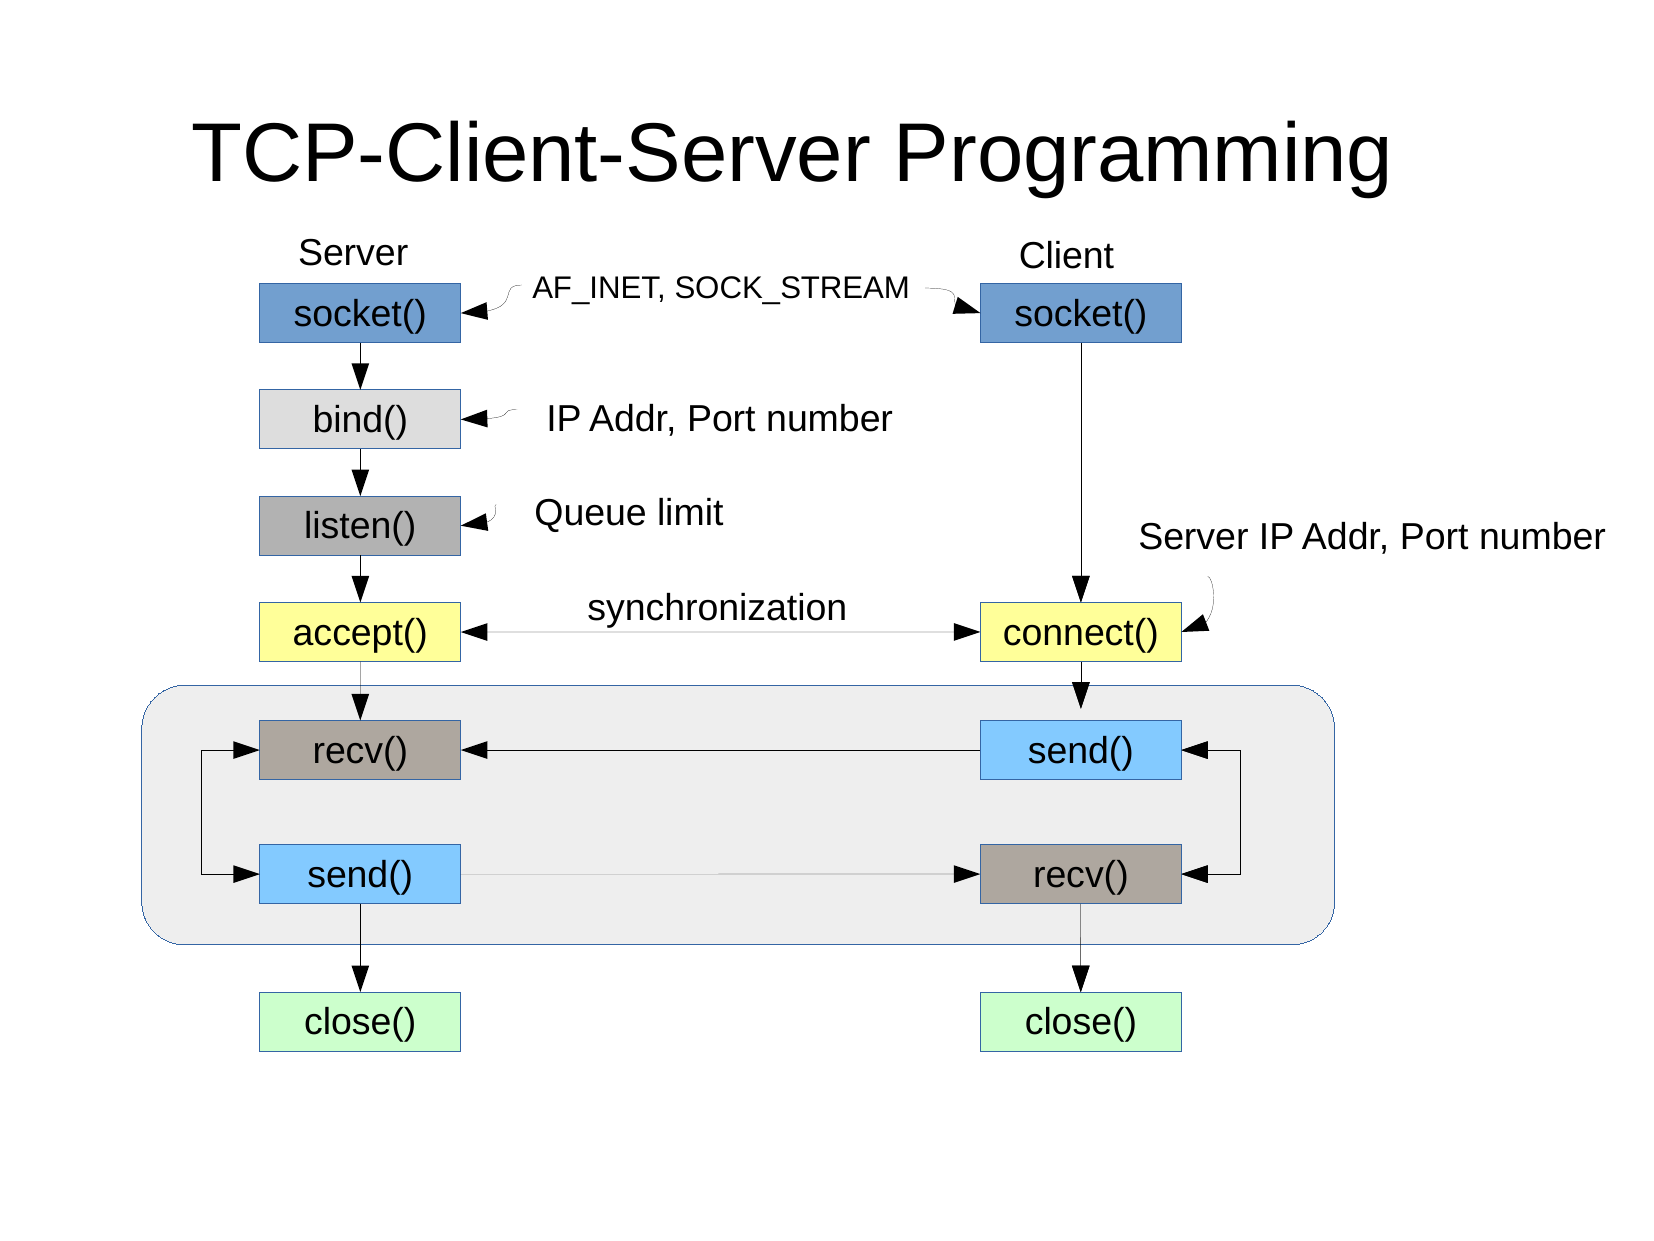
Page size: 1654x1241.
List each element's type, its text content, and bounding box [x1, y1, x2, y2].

text_box send() [259, 844, 461, 904]
text_box Client [1003, 226, 1217, 284]
text_box AF_INET, SOCK_STREAM [517, 263, 925, 314]
text_box bind() [259, 389, 461, 449]
text_box Server IP Addr, Port number [1123, 507, 1621, 565]
text_box accept() [259, 602, 461, 662]
text_box close() [259, 992, 461, 1052]
text_box [141, 685, 360, 945]
text_box close() [980, 992, 1182, 1052]
text_box [361, 685, 1335, 945]
text_box send() [980, 720, 1182, 780]
text_box recv() [259, 720, 461, 780]
text_box [361, 875, 1080, 945]
text_box recv() [980, 844, 1182, 904]
text_box Queue limit [519, 484, 827, 542]
text_box TCP-Client-Server Programming [59, 106, 1550, 200]
text_box listen() [259, 496, 461, 556]
text_box Server [283, 224, 449, 282]
text_box synchronization [572, 578, 863, 636]
text_box IP Addr, Port number [531, 389, 908, 447]
text_box [202, 751, 1240, 874]
text_box socket() [980, 283, 1182, 343]
text_box connect() [980, 602, 1182, 662]
text_box socket() [259, 283, 461, 343]
